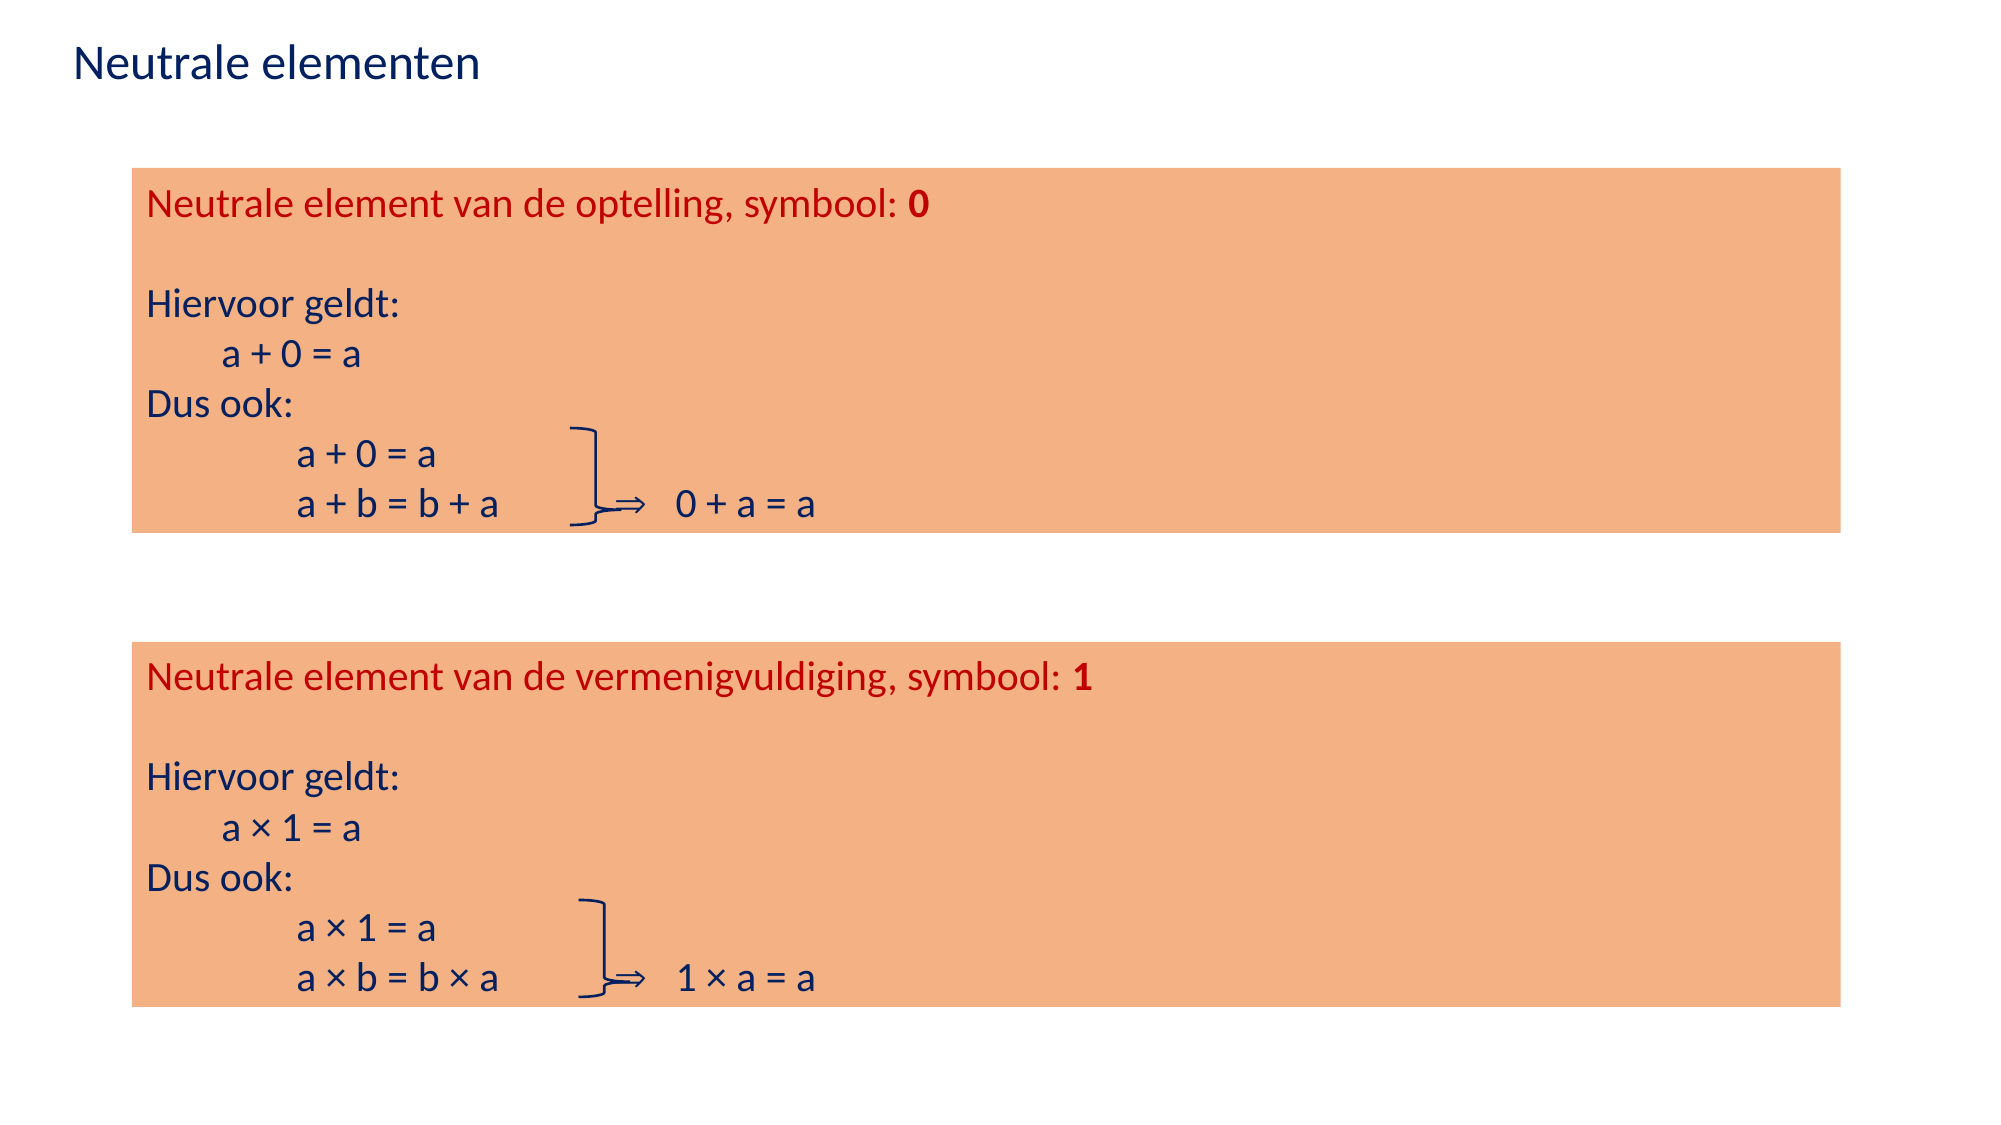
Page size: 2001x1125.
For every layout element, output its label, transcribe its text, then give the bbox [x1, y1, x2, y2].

text_box Neutrale elementen [58, 21, 586, 97]
text_box Neutrale element van de vermenigvuldiging, symbool: 1 Hiervoor geldt: a × 1 = a Dus ook: a × 1 = a a × b = b × a  1 × a = a [131, 641, 1841, 1007]
text_box Neutrale element van de optelling, symbool: 0 Hiervoor geldt: a + 0 = a Dus ook: a + 0 = a a + b = b + a  0 + a = a [131, 167, 1841, 533]
